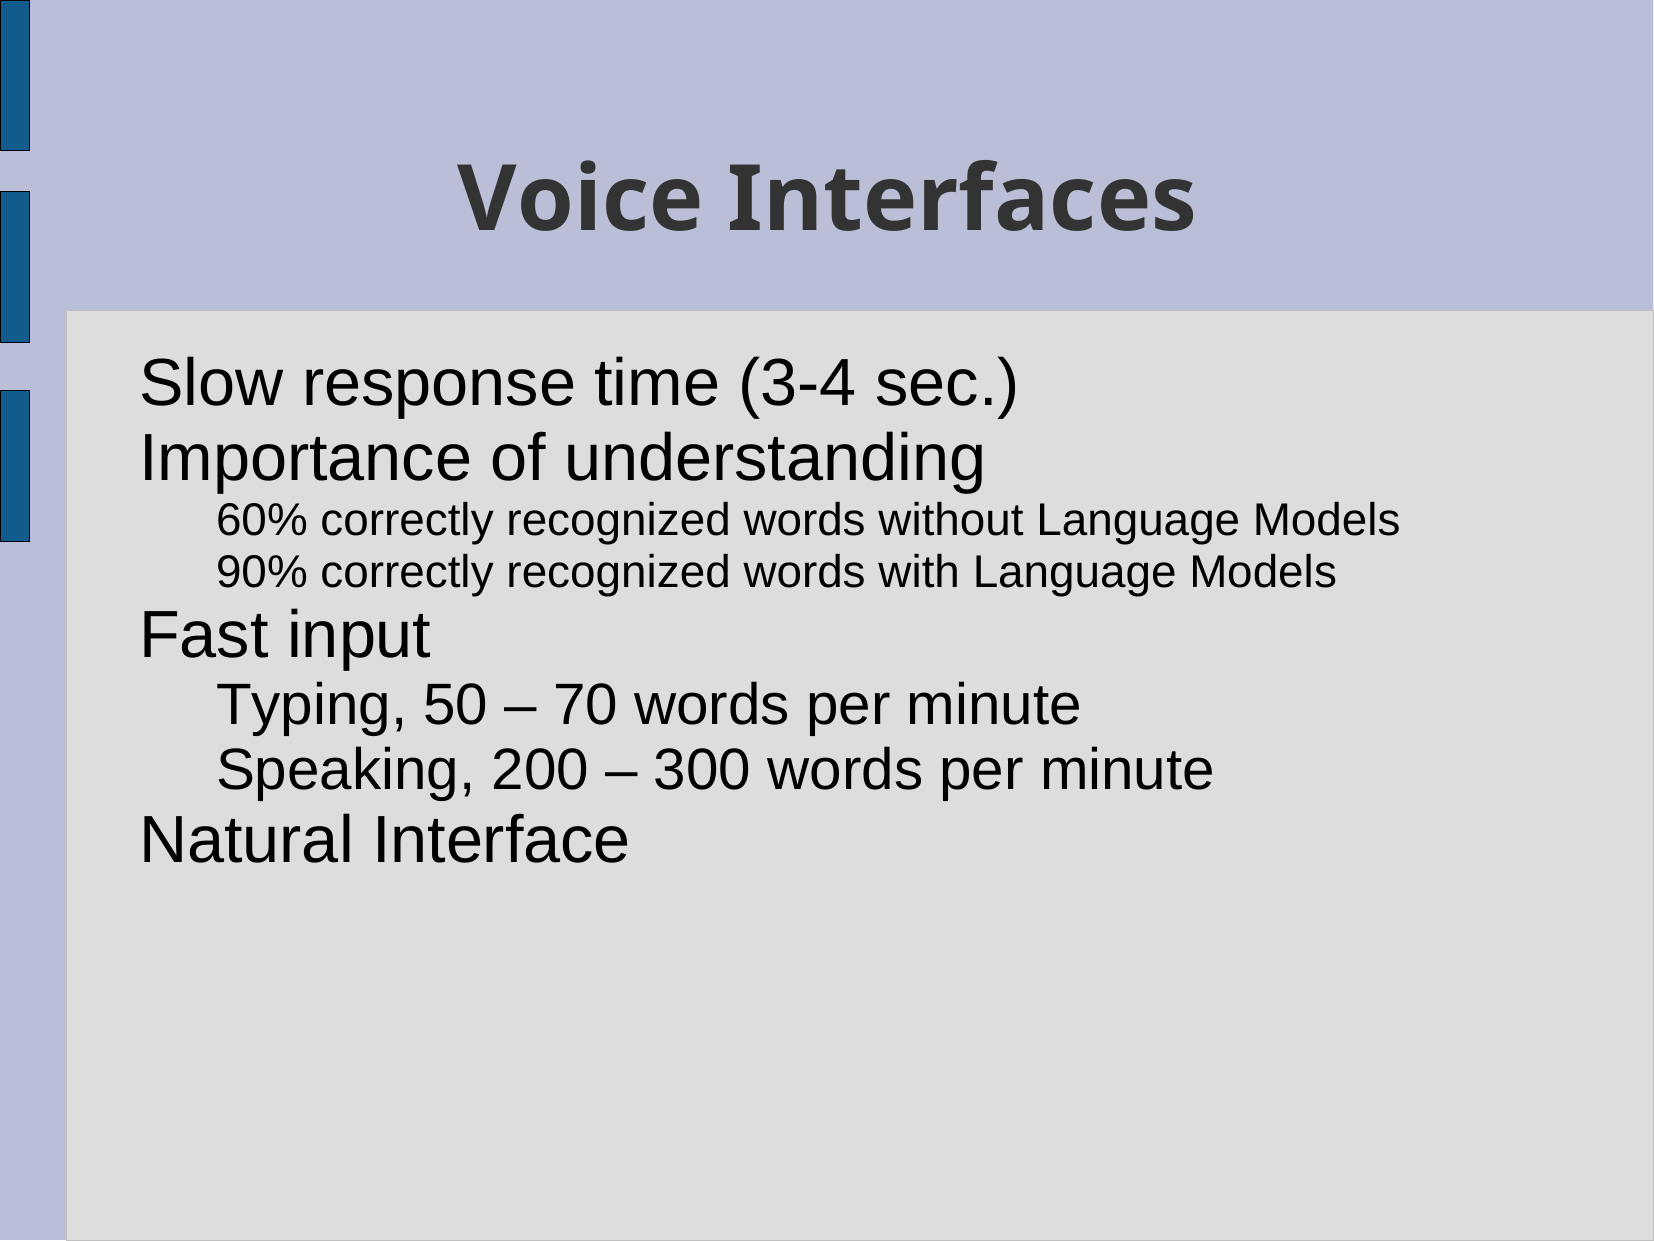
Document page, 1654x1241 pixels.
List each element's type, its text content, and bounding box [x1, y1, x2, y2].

title Voice Interfaces [121, 91, 1534, 299]
list Slow response time (3-4 sec.) Importance of understanding 60% correctly recognized words without Language Models 90% correctly recognized words with Language Models Fast input Typing, 50 – 70 words per minute Speaking, 200 – 300 words per minute Natural Interface [121, 344, 1534, 1127]
